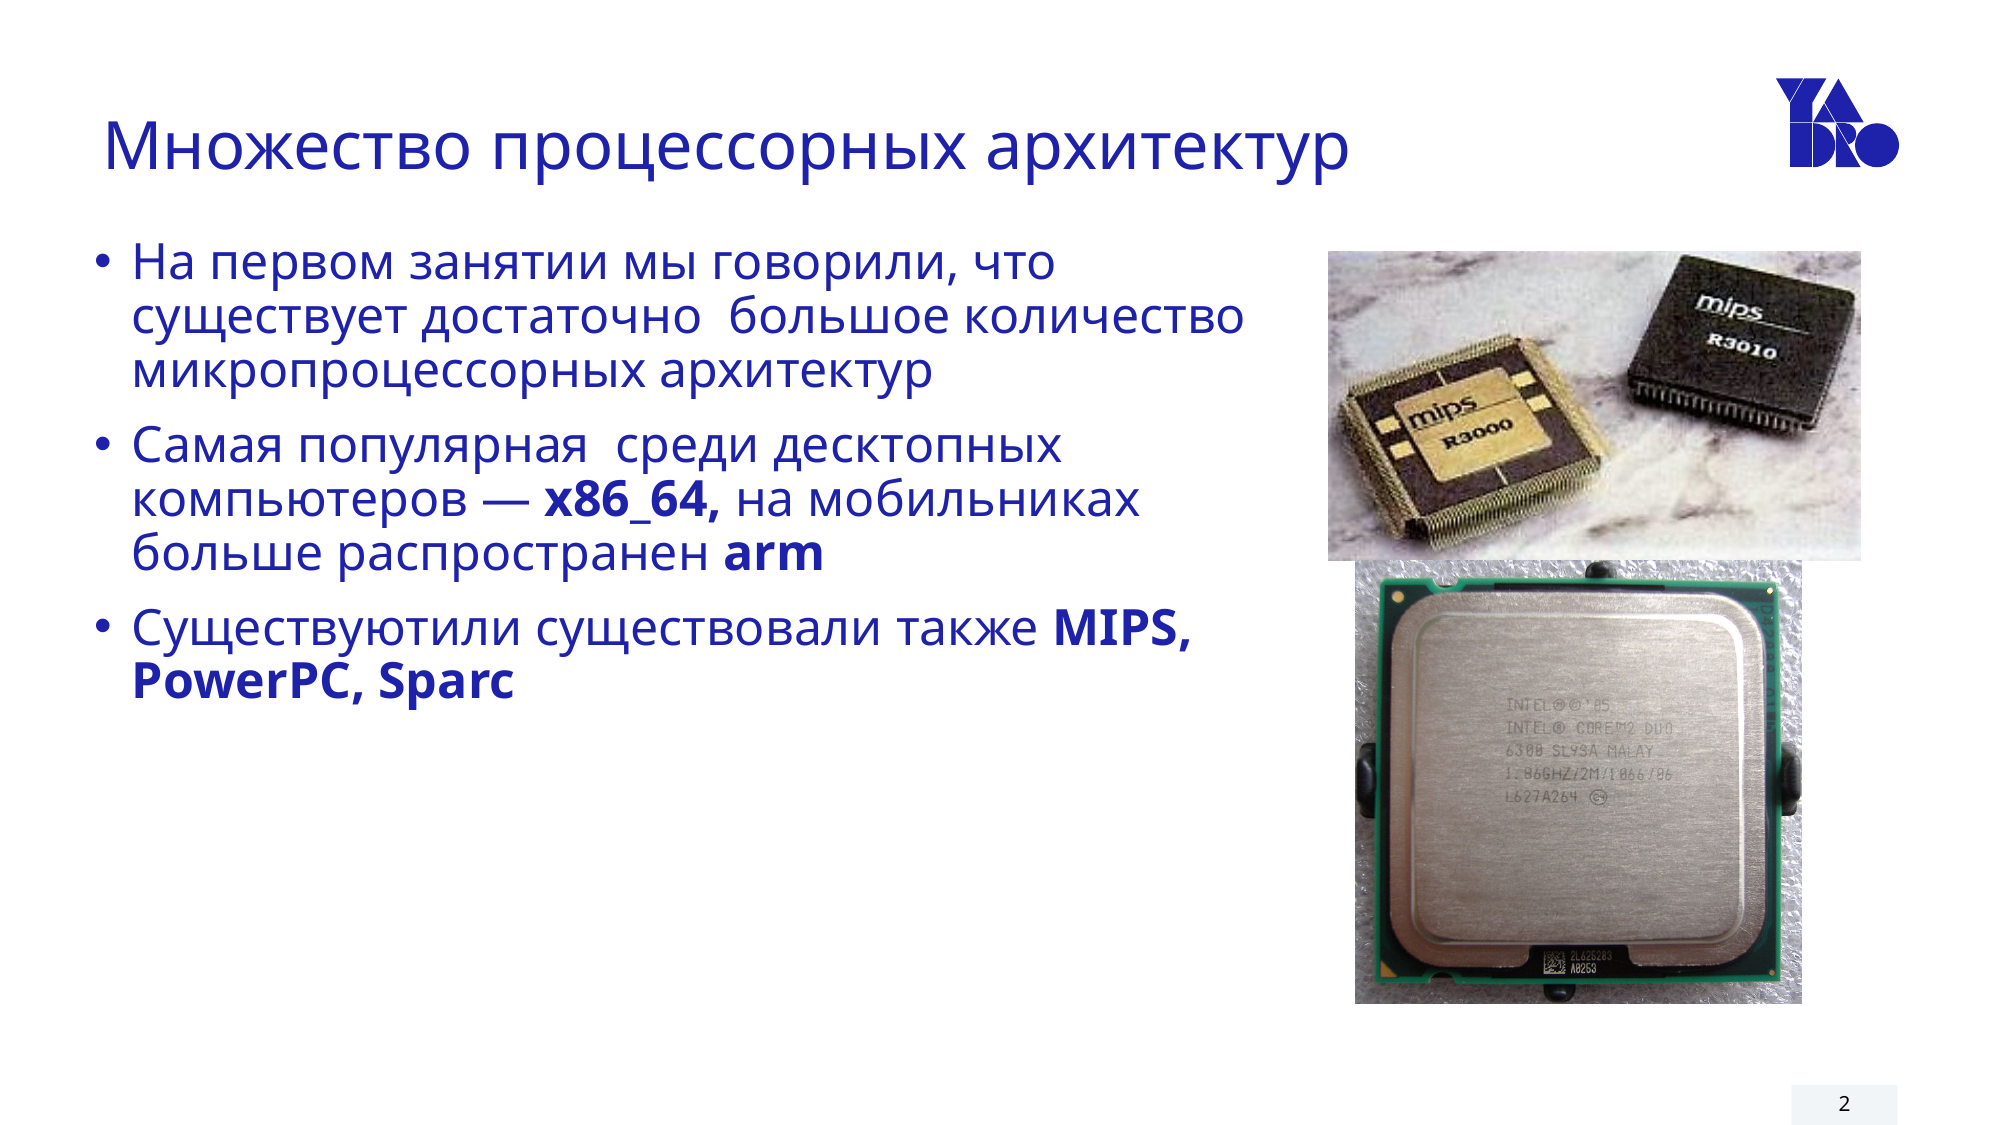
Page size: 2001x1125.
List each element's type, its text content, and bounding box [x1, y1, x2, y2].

list На первом занятии мы говорили, что существует достаточно большое количество микропроцессорных архитектур Самая популярная среди десктопных компьютеров — x86_64, на мобильниках больше распространен arm Существуютили существовали также MIPS, PowerPC, Sparc [94, 236, 1300, 1029]
title Множество процессорных архитектур [102, 109, 1646, 205]
picture [1328, 251, 1861, 1004]
